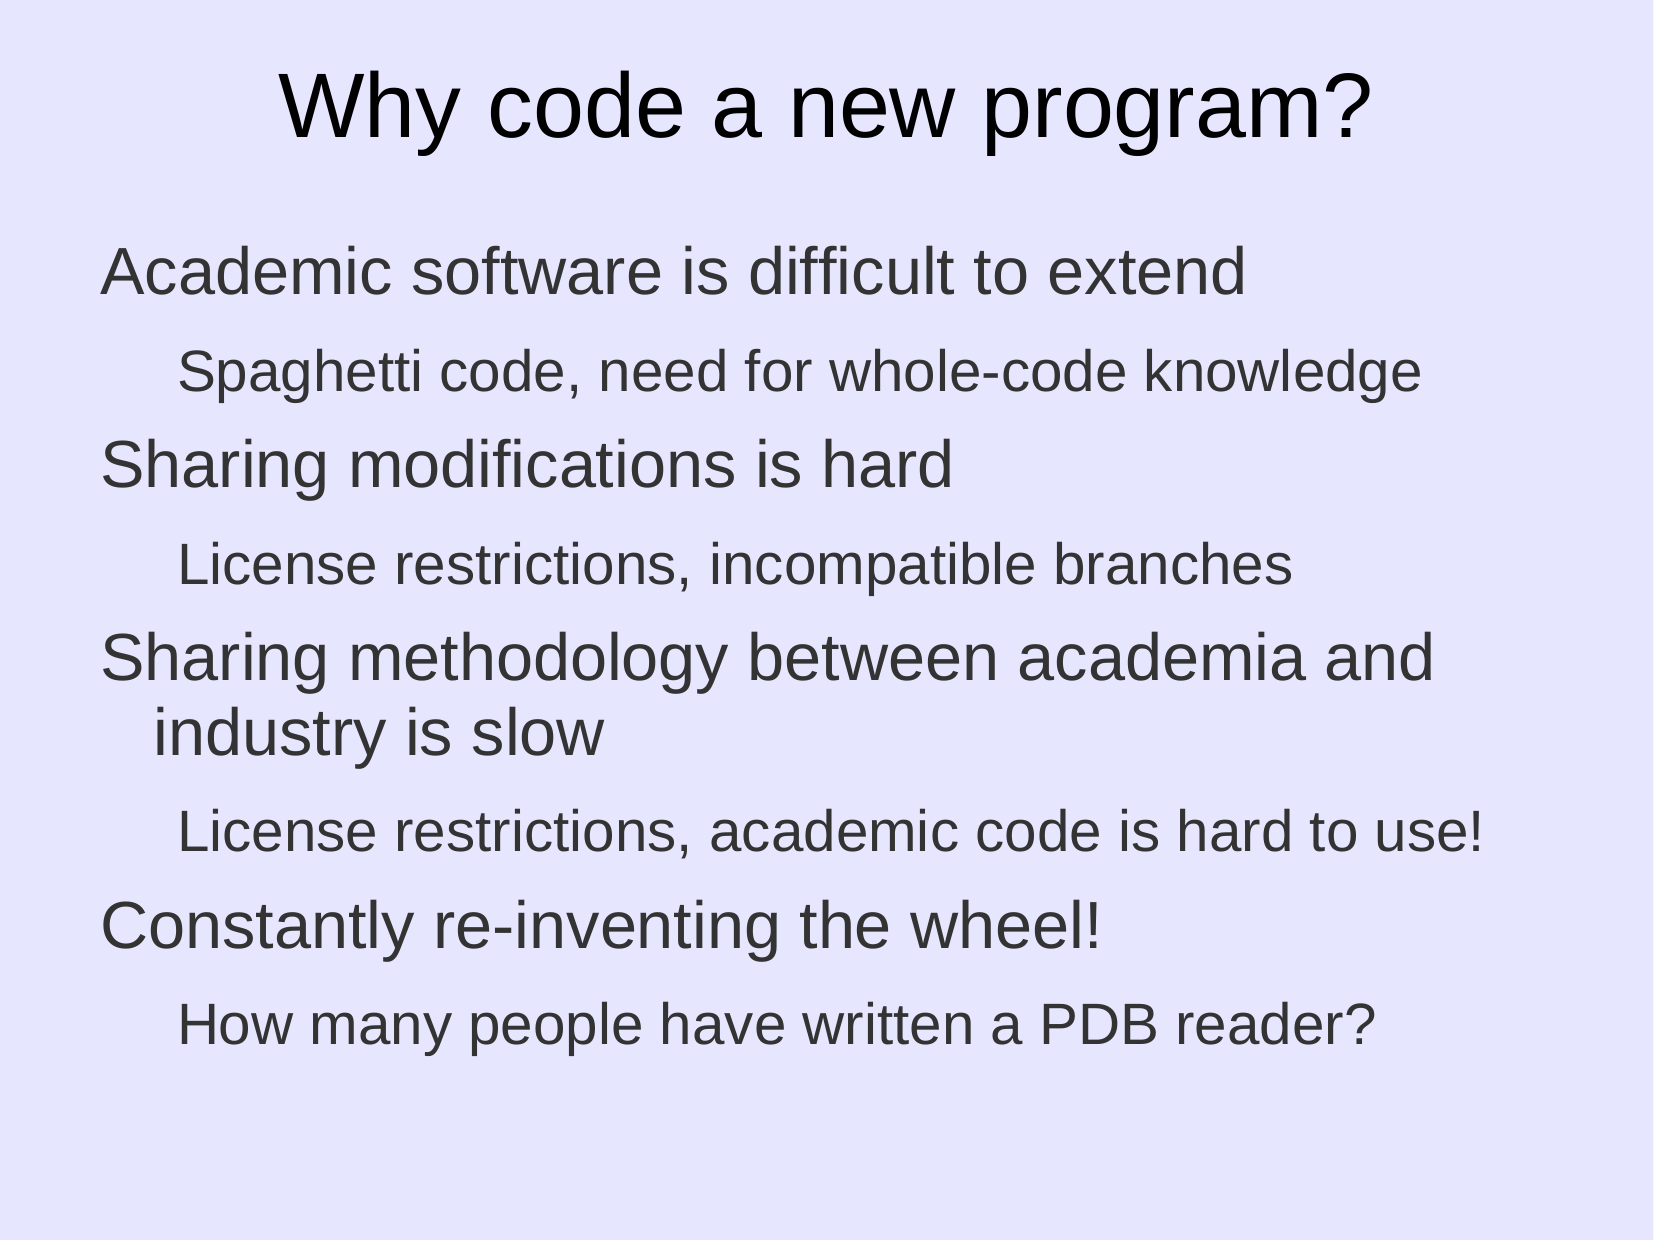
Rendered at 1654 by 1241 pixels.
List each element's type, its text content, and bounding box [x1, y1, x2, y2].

list Academic software is difficult to extend Spaghetti code, need for whole-code knowledge Sharing modifications is hard License restrictions, incompatible branches Sharing methodology between academia and industry is slow License restrictions, academic code is hard to use! Constantly re-inventing the wheel! How many people have written a PDB reader? [82, 234, 1571, 1191]
title Why code a new program? [82, 49, 1571, 163]
